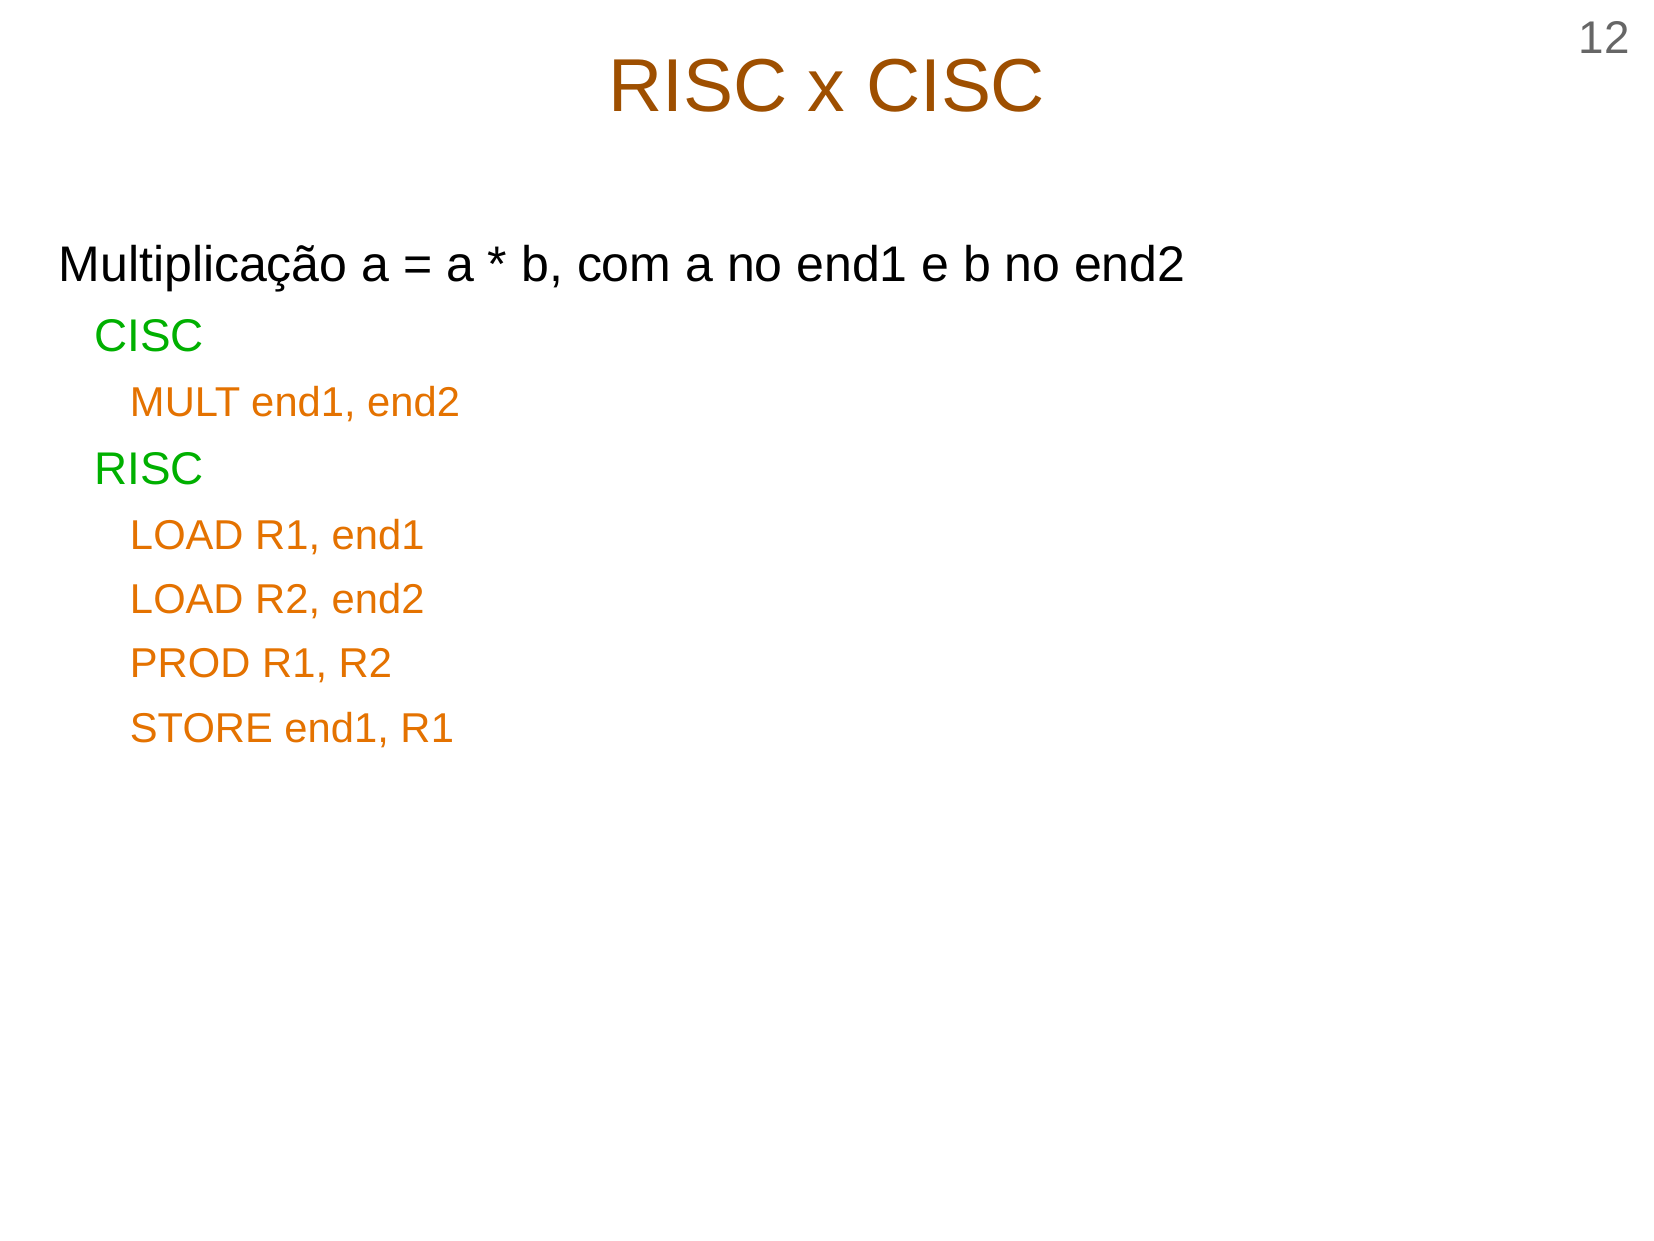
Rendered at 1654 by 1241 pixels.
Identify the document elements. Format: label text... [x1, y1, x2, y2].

list Multiplicação a = a * b, com a no end1 e b no end2 CISC MULT end1, end2 RISC LOAD R1, end1 LOAD R2, end2 PROD R1, R2 STORE end1, R1 [59, 236, 1595, 1211]
title RISC x CISC [59, 29, 1595, 148]
